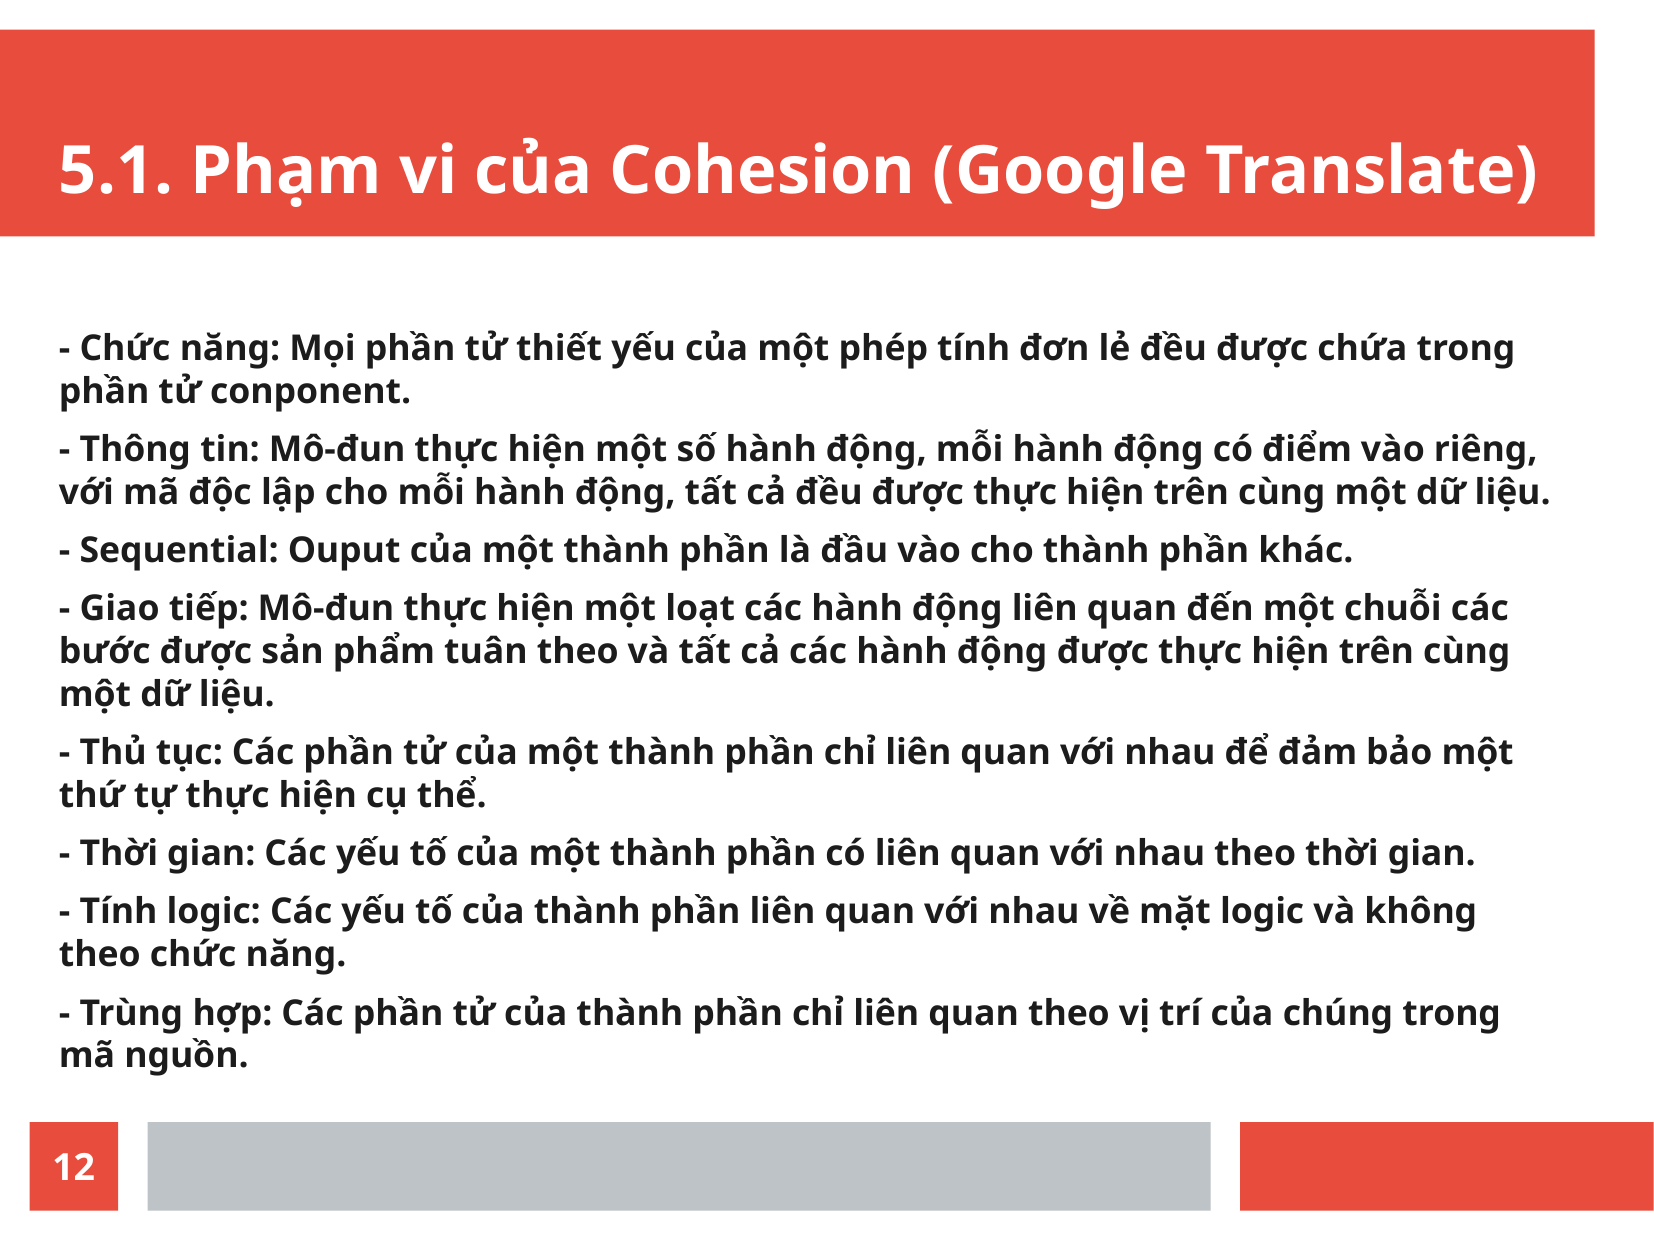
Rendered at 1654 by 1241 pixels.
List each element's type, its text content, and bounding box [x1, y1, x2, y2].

list - Chức năng: Mọi phần tử thiết yếu của một phép tính đơn lẻ đều được chứa trong phần tử conponent. - Thông tin: Mô-đun thực hiện một số hành động, mỗi hành động có điểm vào riêng, với mã độc lập cho mỗi hành động, tất cả đều được thực hiện trên cùng một dữ liệu. - Sequential: Ouput của một thành phần là đầu vào cho thành phần khác. - Giao tiếp: Mô-đun thực hiện một loạt các hành động liên quan đến một chuỗi các bước được sản phẩm tuân theo và tất cả các hành động được thực hiện trên cùng một dữ liệu. - Thủ tục: Các phần tử của một thành phần chỉ liên quan với nhau để đảm bảo một thứ tự thực hiện cụ thể. - Thời gian: Các yếu tố của một thành phần có liên quan với nhau theo thời gian. - Tính logic: Các yếu tố của thành phần liên quan với nhau về mặt logic và không theo chức năng. - Trùng hợp: Các phần tử của thành phần chỉ liên quan theo vị trí của chúng trong mã nguồn. [59, 324, 1565, 1093]
title 5.1. Phạm vi của Cohesion (Google Translate) [59, 59, 1595, 207]
text_box [29, 1122, 119, 1211]
